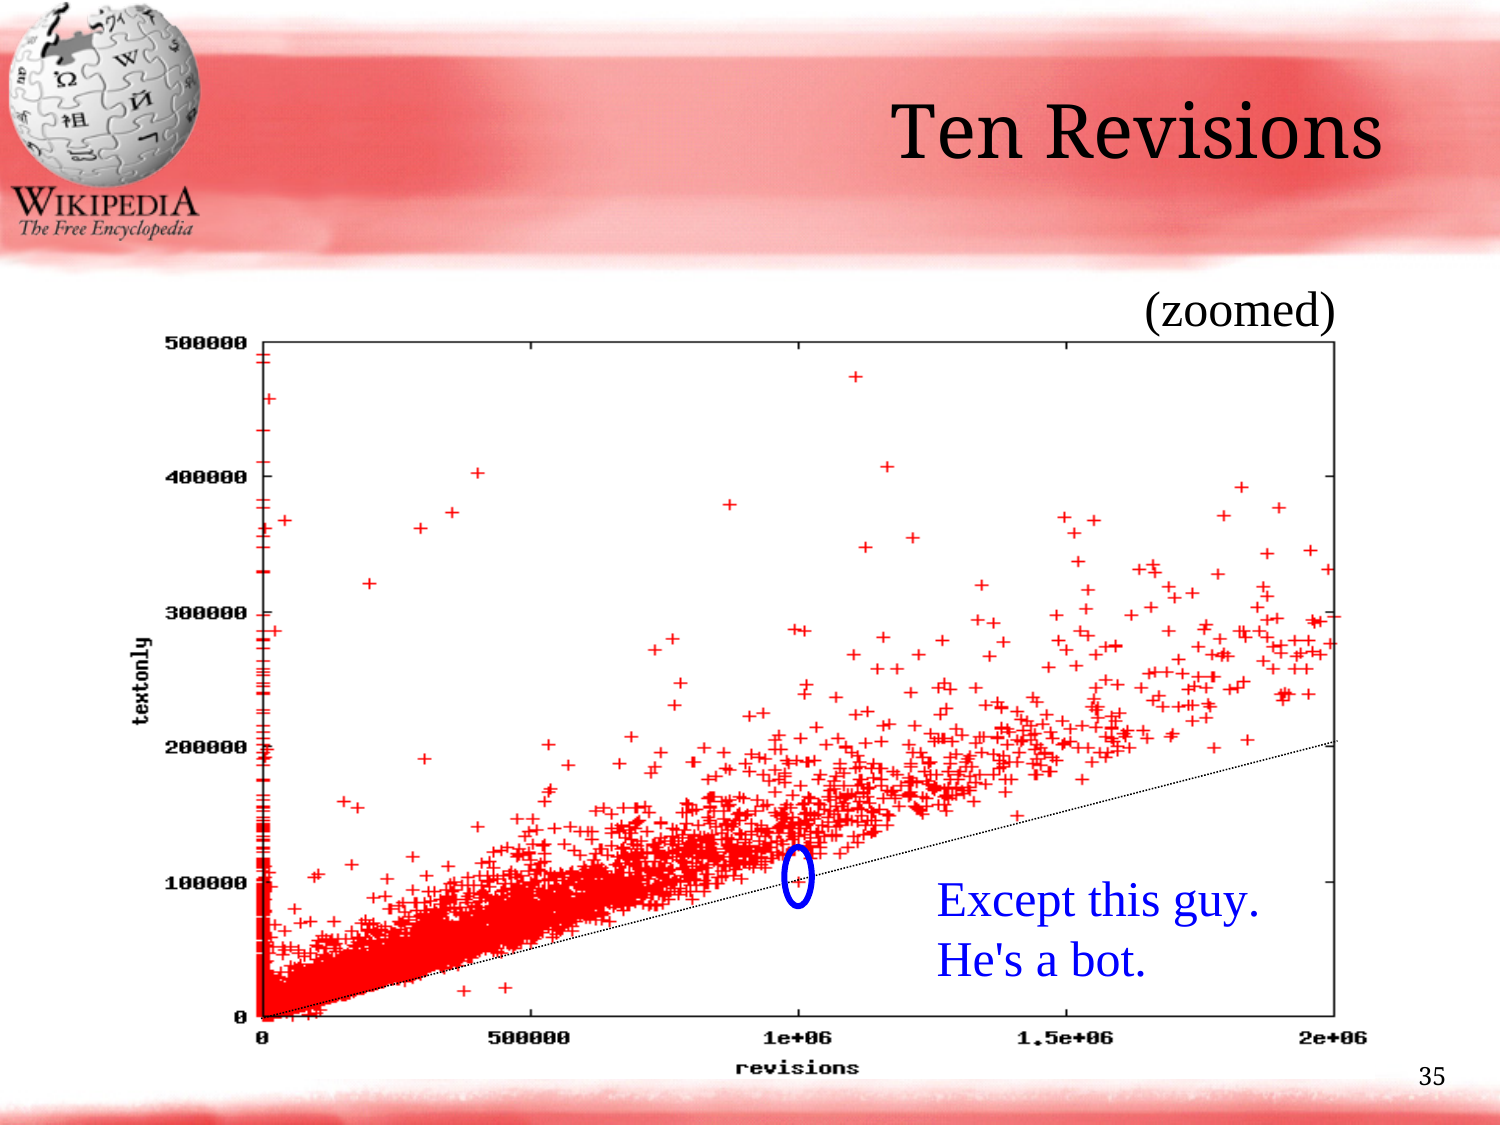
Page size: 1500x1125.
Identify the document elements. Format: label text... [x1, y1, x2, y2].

text_box (zoomed)‏ [1129, 268, 1355, 342]
title Ten Revisions [112, 37, 1385, 223]
picture [0, 0, 1500, 1125]
text_box Except this guy. He's a bot. [921, 859, 1304, 990]
